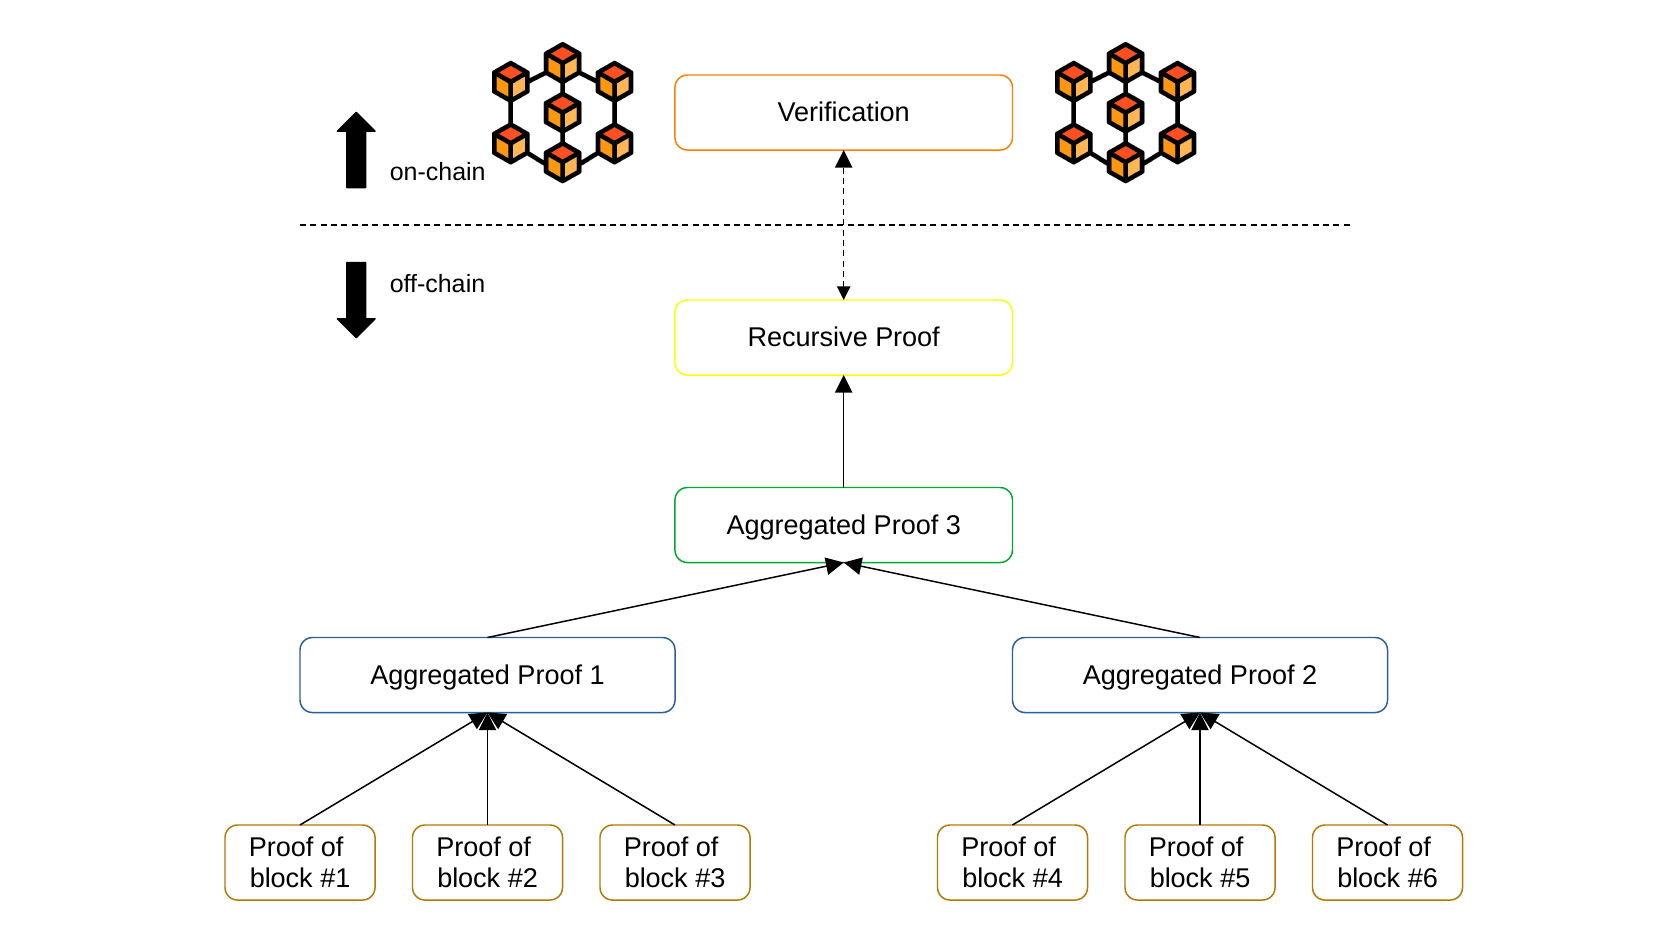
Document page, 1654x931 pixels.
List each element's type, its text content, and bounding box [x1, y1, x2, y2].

text_box Proof of block #5 [1125, 825, 1276, 901]
text_box Proof of block #2 [412, 825, 563, 901]
text_box Recursive Proof [674, 300, 1013, 376]
text_box off-chain [375, 262, 501, 306]
text_box Aggregated Proof 3 [674, 487, 1013, 563]
text_box Aggregated Proof 2 [1012, 637, 1388, 713]
text_box Proof of block #1 [225, 825, 376, 901]
picture [487, 37, 638, 188]
text_box on-chain [375, 150, 501, 193]
text_box Proof of block #4 [937, 825, 1088, 901]
text_box Proof of block #6 [1312, 825, 1463, 901]
picture [1050, 37, 1201, 188]
text_box Aggregated Proof 1 [300, 637, 676, 713]
text_box Verification [674, 75, 1013, 151]
text_box [337, 112, 376, 188]
text_box [337, 262, 376, 338]
text_box Proof of block #3 [600, 825, 751, 901]
